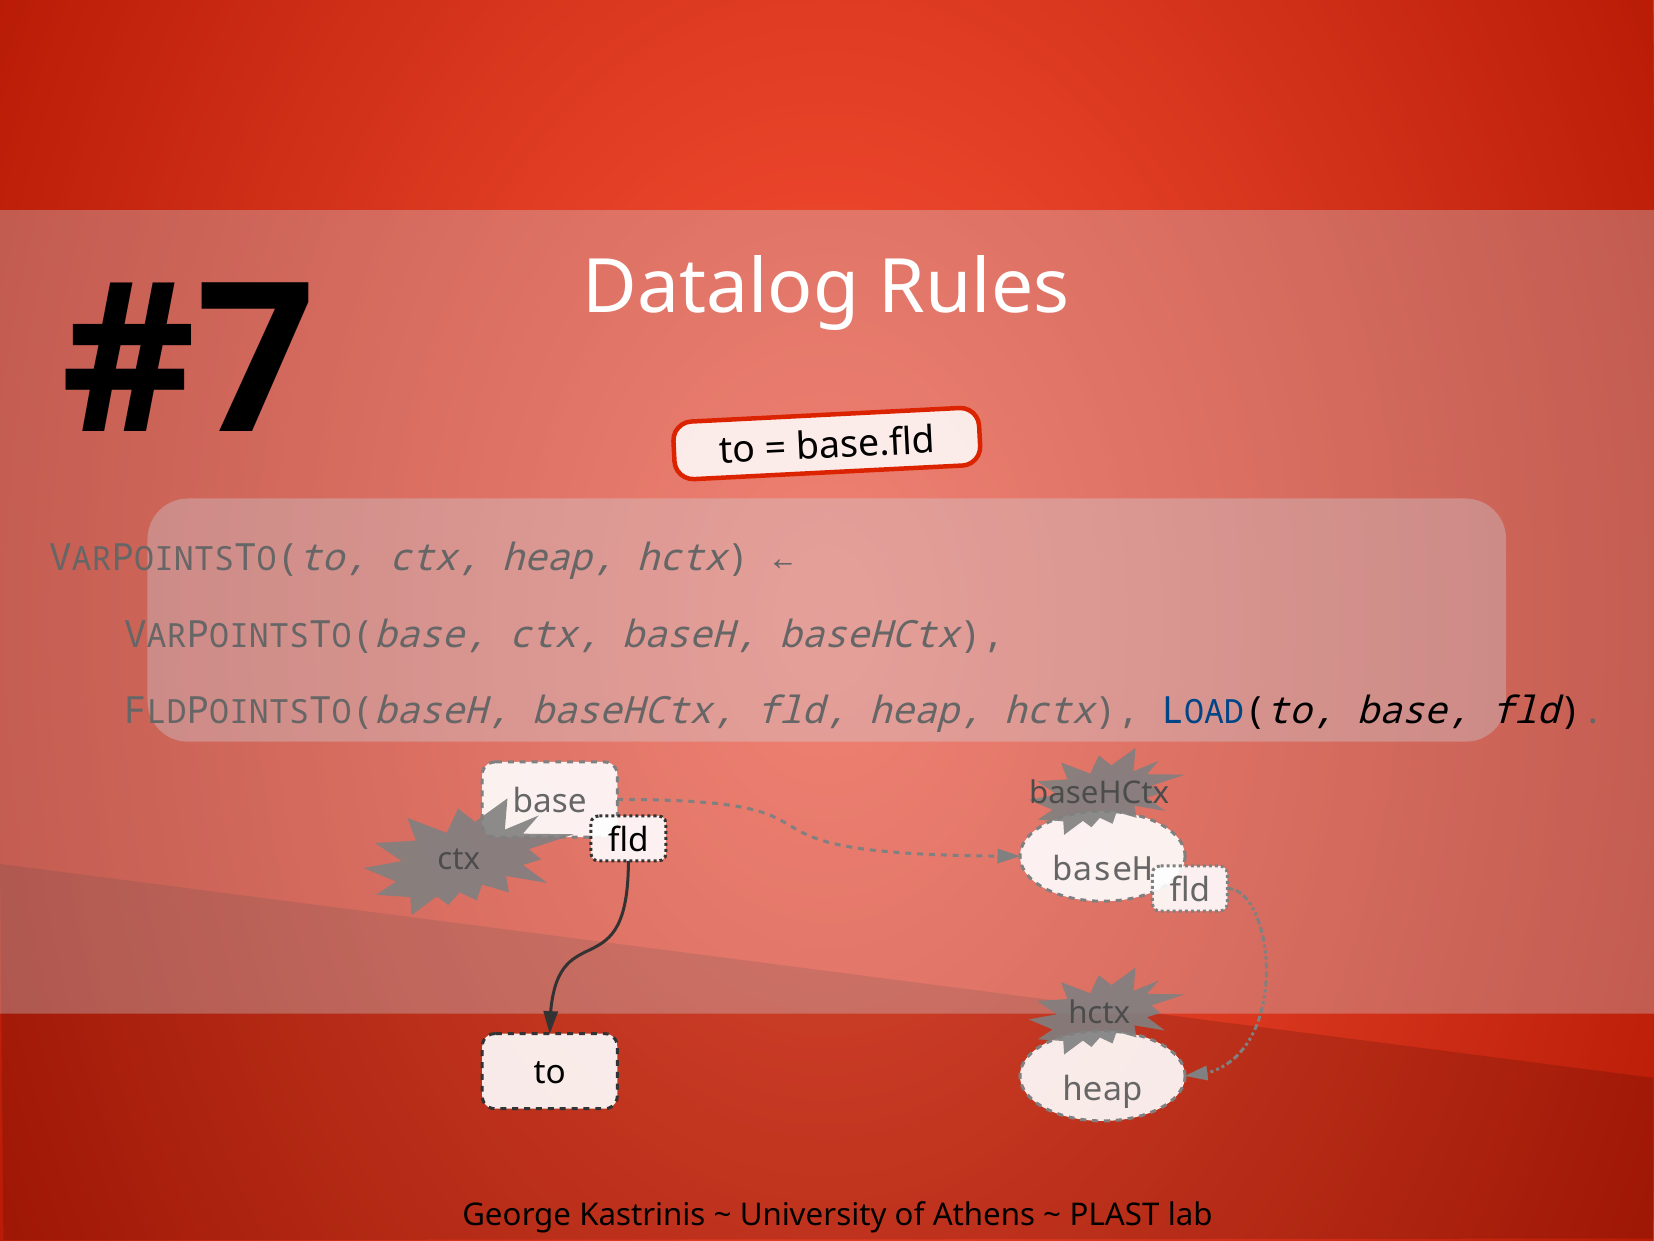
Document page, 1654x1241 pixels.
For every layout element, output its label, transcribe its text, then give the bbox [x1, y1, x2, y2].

text_box to [482, 1033, 618, 1109]
text_box hctx [1028, 967, 1185, 1055]
text_box Datalog Rules [568, 225, 1086, 331]
text_box VARPOINTSTO(to, ctx, heap, hctx) ← VARPOINTSTO(base, ctx, baseH, baseHCtx), FLDPOINTSTO(baseH, baseHCtx, fld, heap, hctx), LOAD(to, base, fld). [147, 498, 1507, 742]
text_box fld [590, 815, 666, 861]
text_box George Kastrinis ~ University of Athens ~ PLAST lab [447, 1185, 1207, 1236]
text_box [0, 210, 1654, 1014]
text_box #7 [46, 201, 361, 451]
text_box baseHCtx [1034, 747, 1185, 835]
text_box to = base.fld [673, 408, 981, 480]
text_box baseH [1020, 813, 1186, 902]
text_box base [482, 761, 618, 838]
text_box fld [1152, 865, 1228, 912]
text_box ctx [363, 798, 574, 916]
text_box heap [1020, 1033, 1186, 1121]
